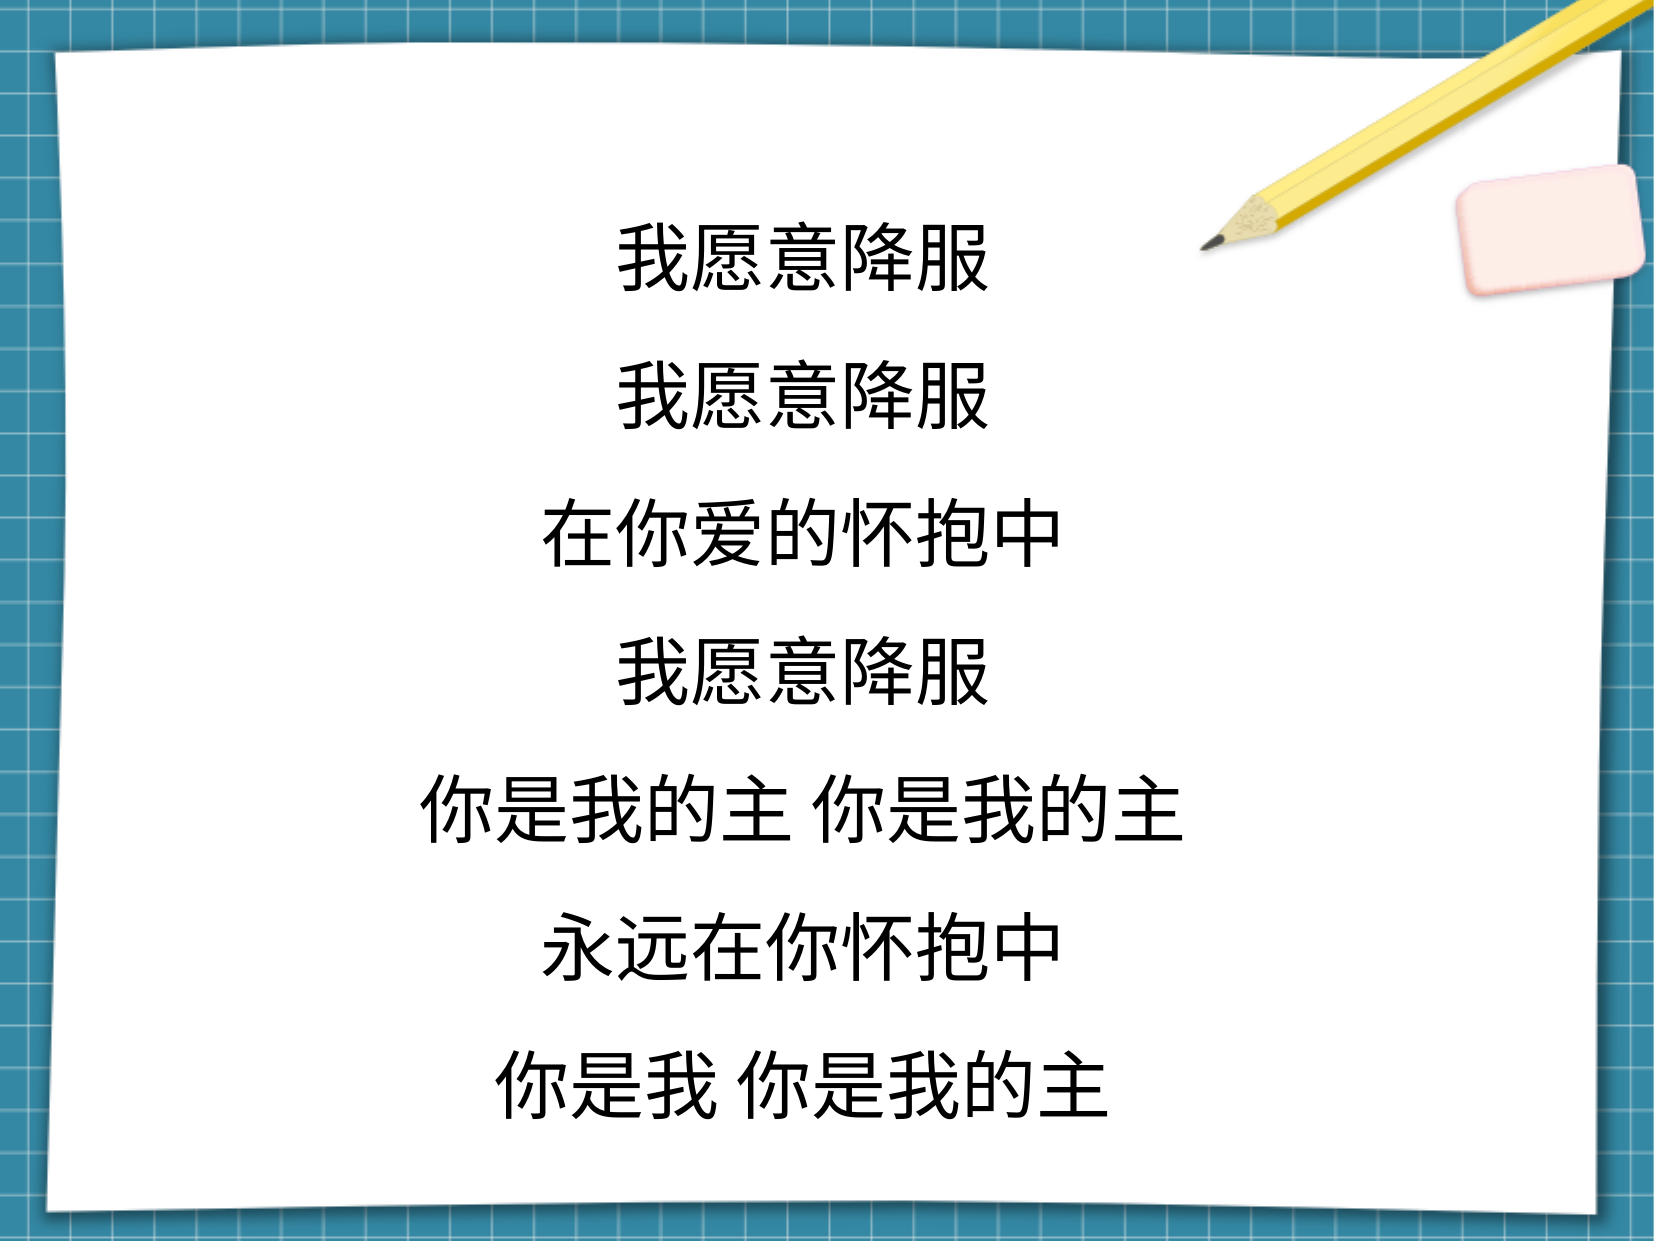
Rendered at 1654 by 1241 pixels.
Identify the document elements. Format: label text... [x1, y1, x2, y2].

text_box 我愿意降服 我愿意降服 在你爱的怀抱中 我愿意降服 你是我的主 你是我的主 永远在你怀抱中 你是我 你是我的主 [106, 198, 1501, 993]
picture [0, 0, 1654, 1241]
